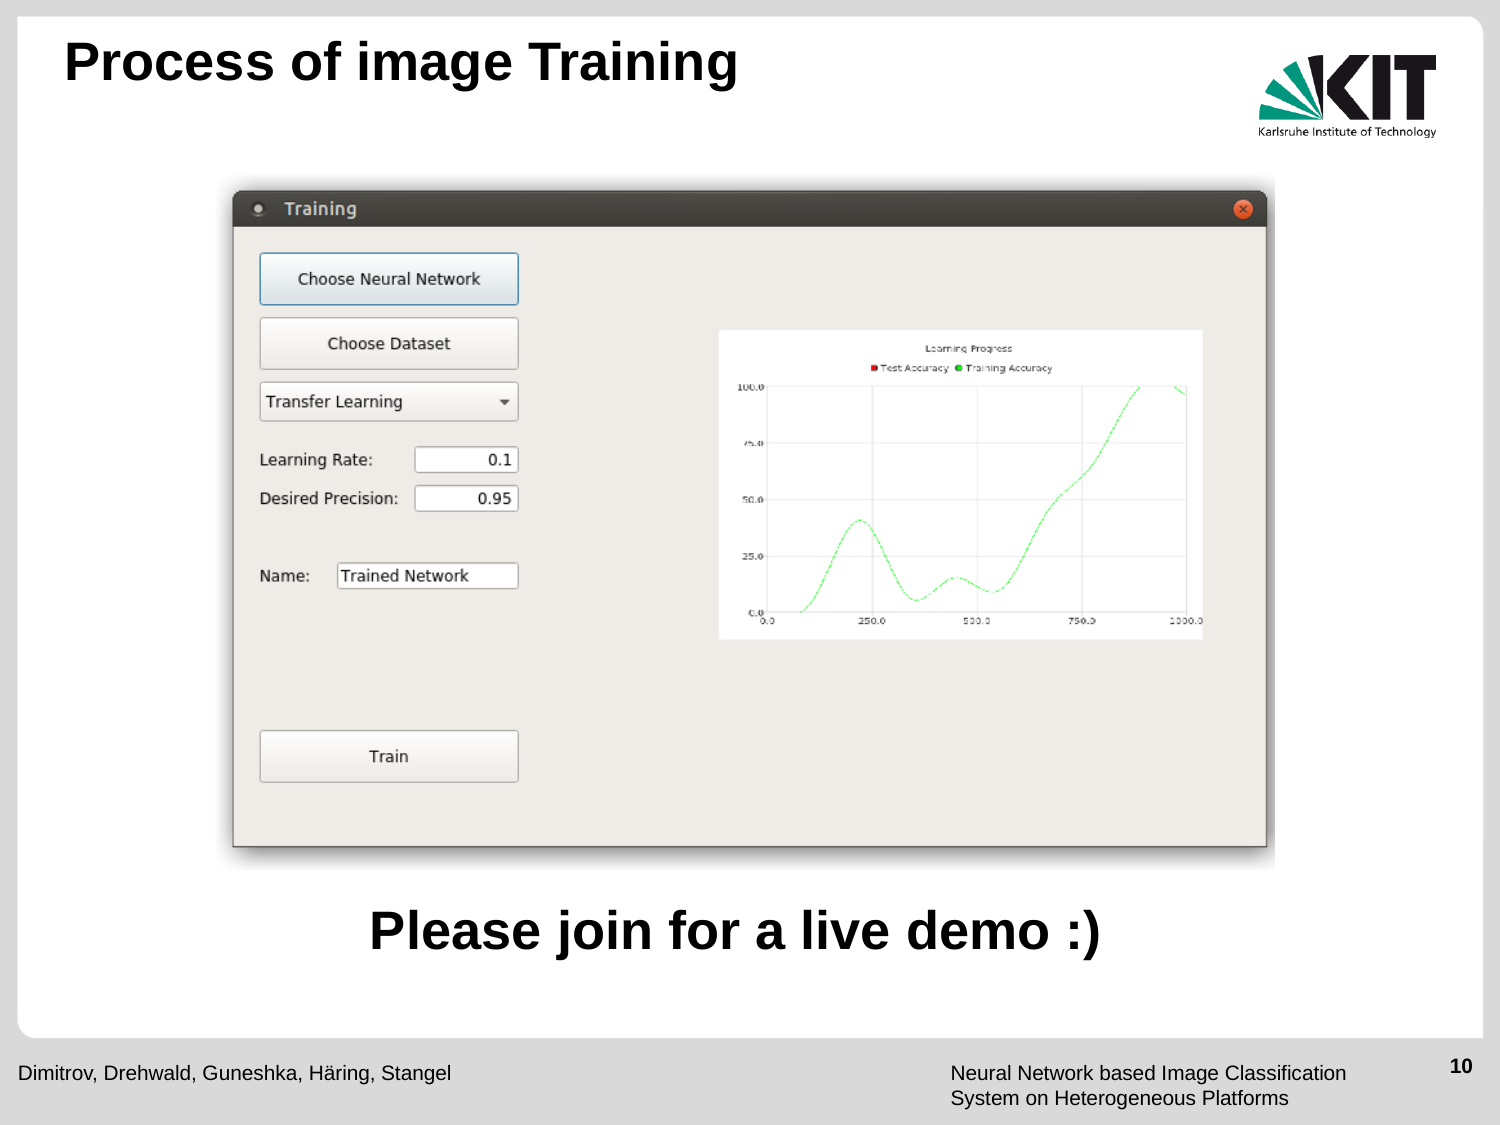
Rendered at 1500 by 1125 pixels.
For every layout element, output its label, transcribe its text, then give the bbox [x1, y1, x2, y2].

title Please join for a live demo :) [370, 645, 1186, 961]
footer Dimitrov, Drehwald, Guneshka, Häring, Stangel [18, 1059, 934, 1119]
title Process of image Training [64, 63, 1198, 156]
picture [0, 0, 1500, 1125]
slide_number Neural Network based Image Classification System on Heterogeneous Platforms [950, 1059, 1381, 1120]
slide_number <number> [1421, 1053, 1473, 1113]
